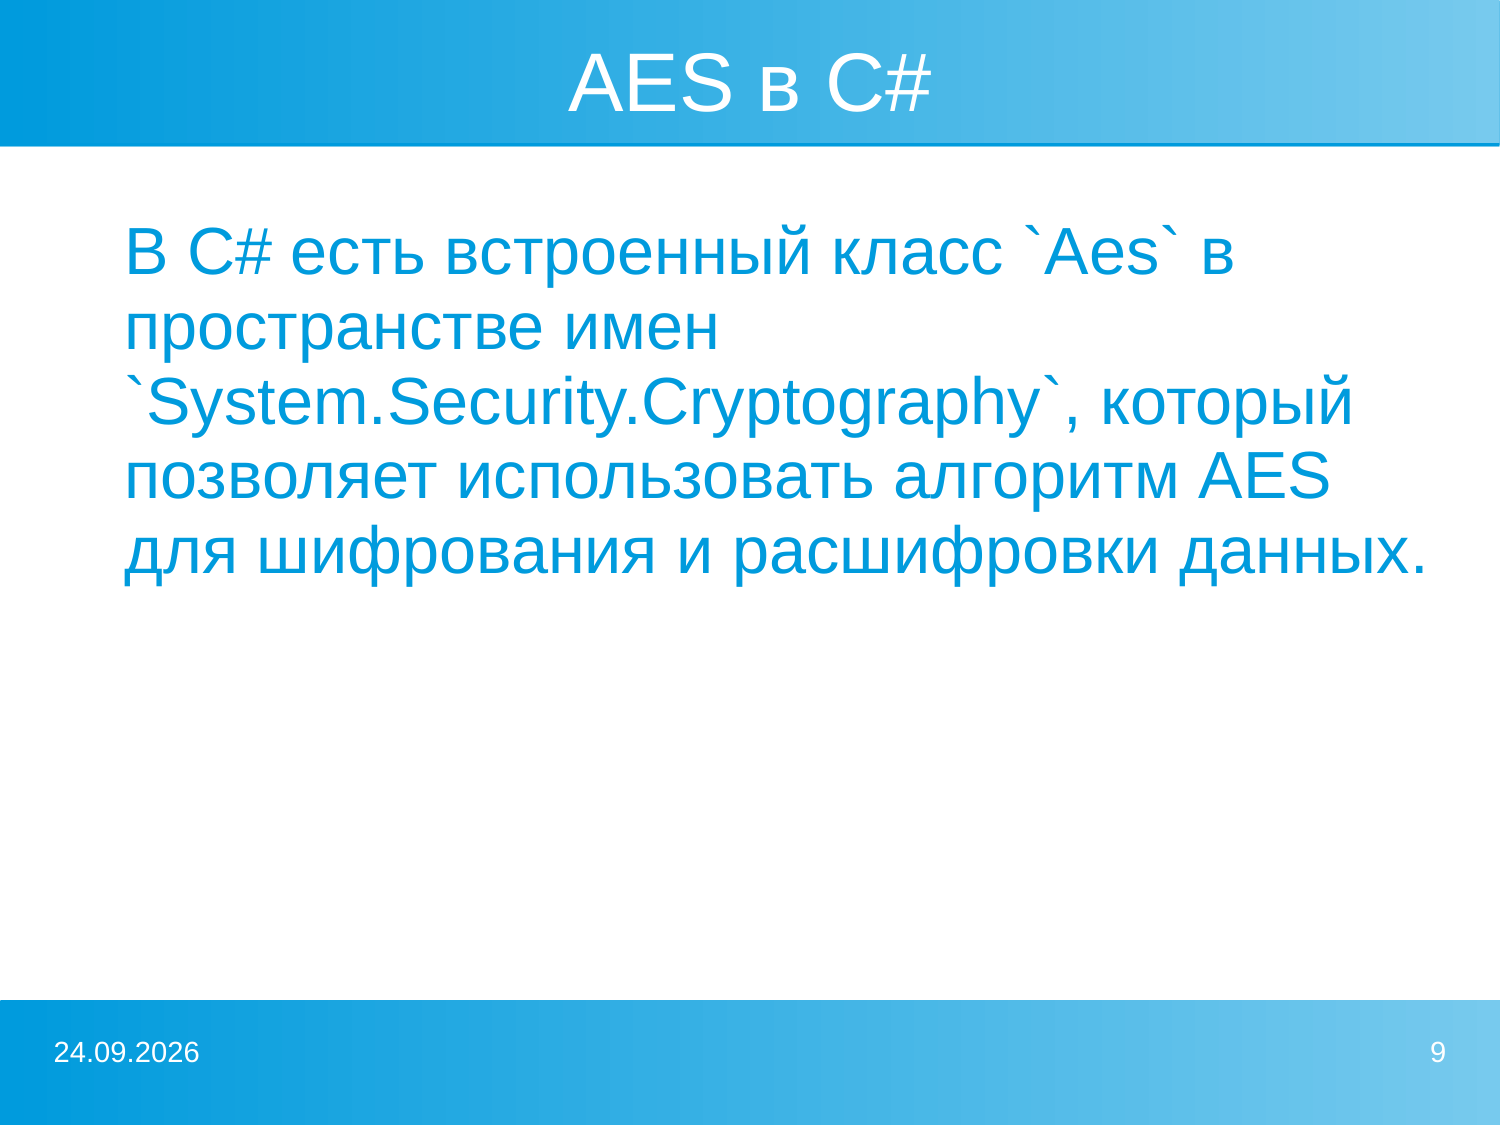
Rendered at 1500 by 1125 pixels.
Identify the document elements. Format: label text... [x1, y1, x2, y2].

list В C# есть встроенный класс `Aes` в пространстве имен `System.Security.Cryptography`, который позволяет использовать алгоритм AES для шифрования и расшифровки данных. [53, 214, 1447, 929]
title AES в C# [53, 35, 1447, 131]
